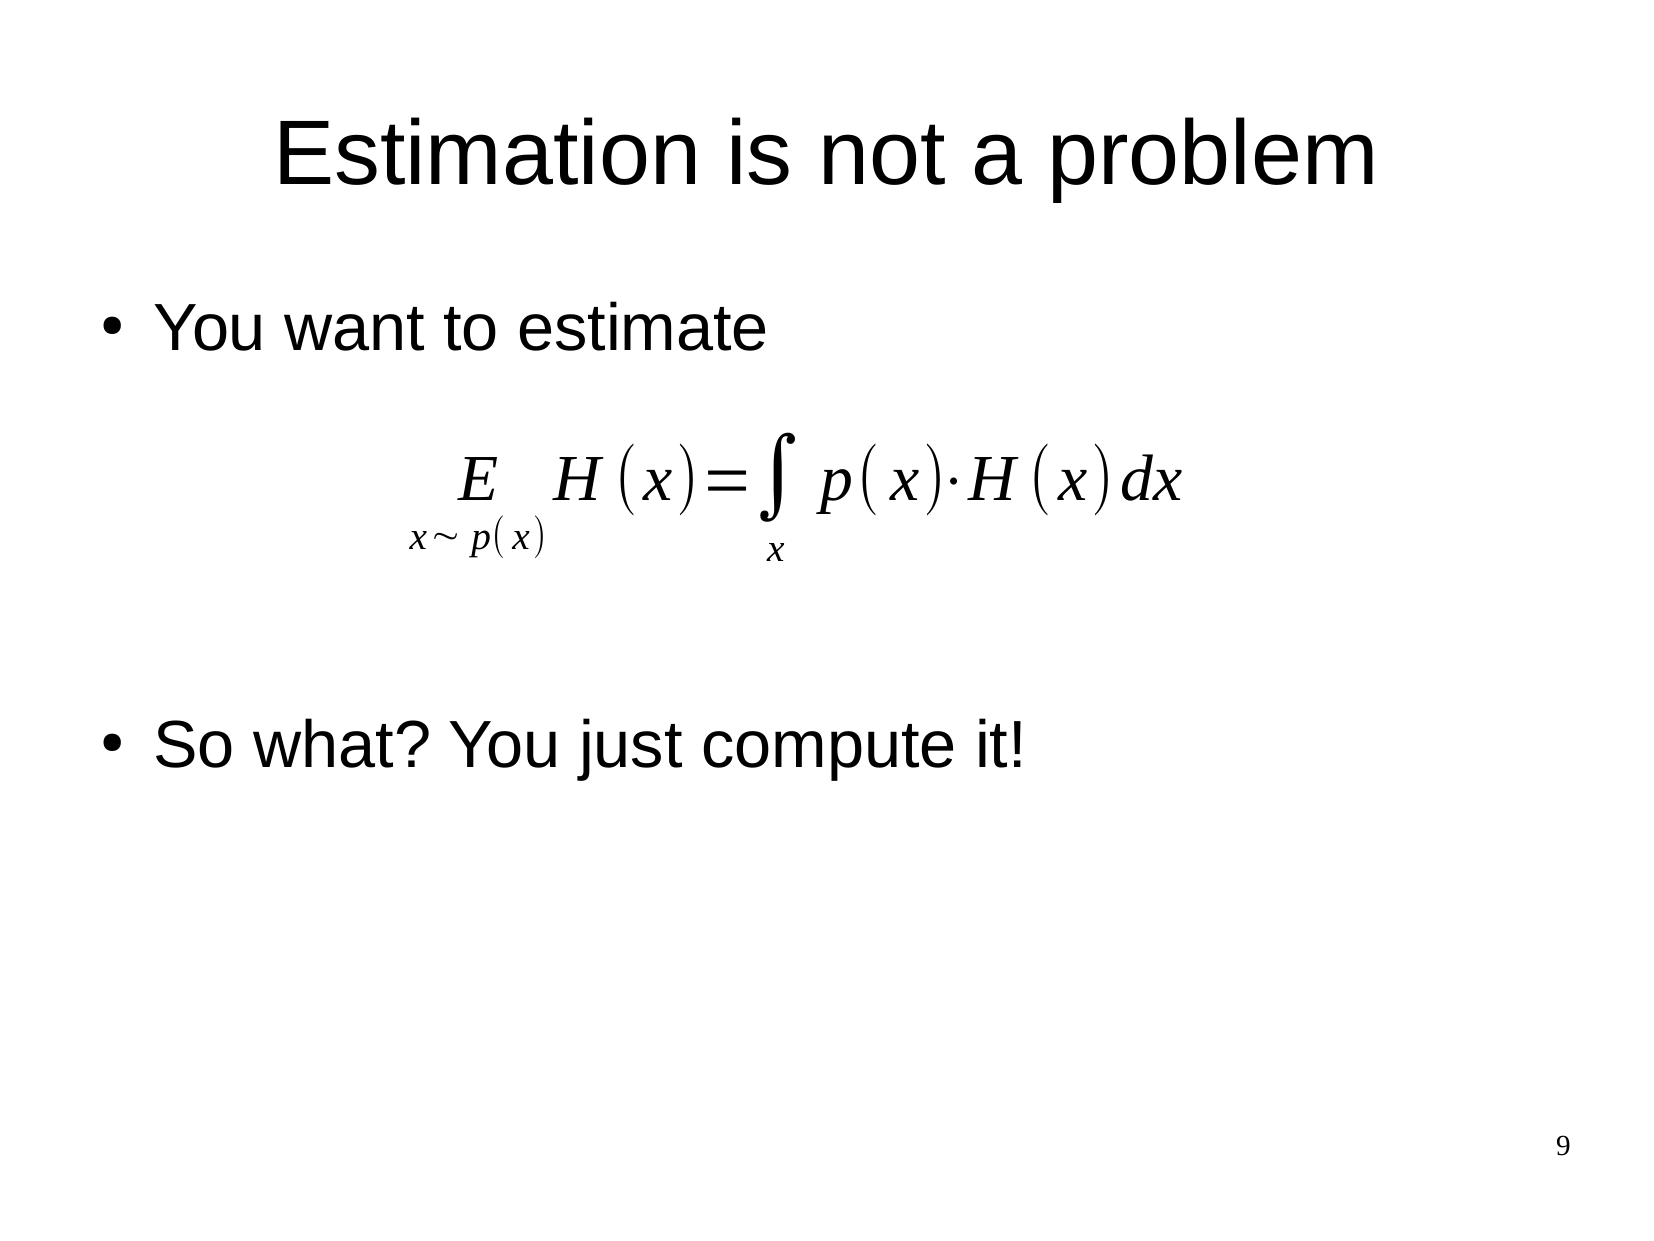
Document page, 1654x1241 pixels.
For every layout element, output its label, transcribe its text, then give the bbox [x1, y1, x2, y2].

chart [393, 426, 1203, 570]
list You want to estimate So what? You just compute it! [82, 290, 1571, 1010]
title Estimation is not a problem [82, 49, 1571, 257]
